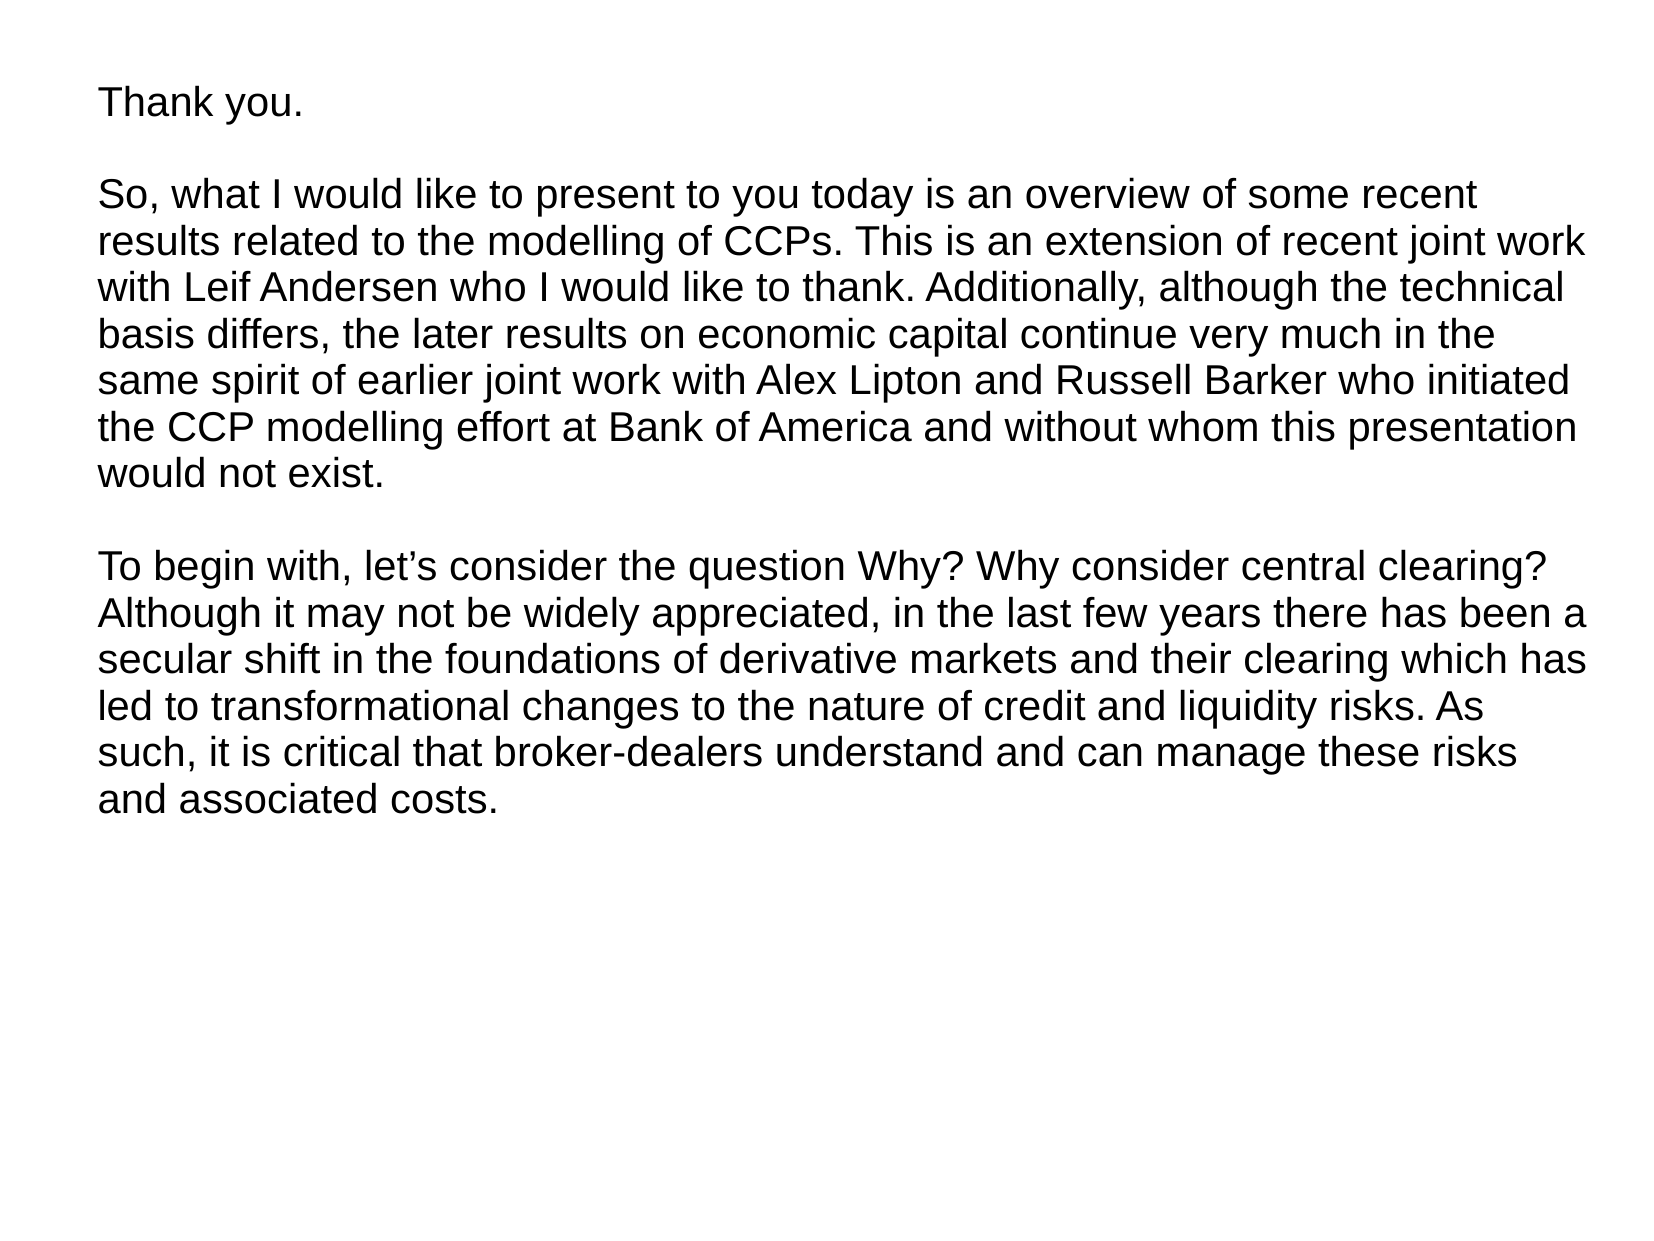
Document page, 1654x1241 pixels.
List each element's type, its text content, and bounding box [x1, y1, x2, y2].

text_box Thank you. So, what I would like to present to you today is an overview of some recent results related to the modelling of CCPs. This is an extension of recent joint work with Leif Andersen who I would like to thank. Additionally, although the technical basis differs, the later results on economic capital continue very much in the same spirit of earlier joint work with Alex Lipton and Russell Barker who initiated the CCP modelling effort at Bank of America and without whom this presentation would not exist. To begin with, let’s consider the question Why? Why consider central clearing? Although it may not be widely appreciated, in the last few years there has been a secular shift in the foundations of derivative markets and their clearing which has led to transformational changes to the nature of credit and liquidity risks. As such, it is critical that broker-dealers understand and can manage these risks and associated costs. [82, 70, 1607, 1145]
